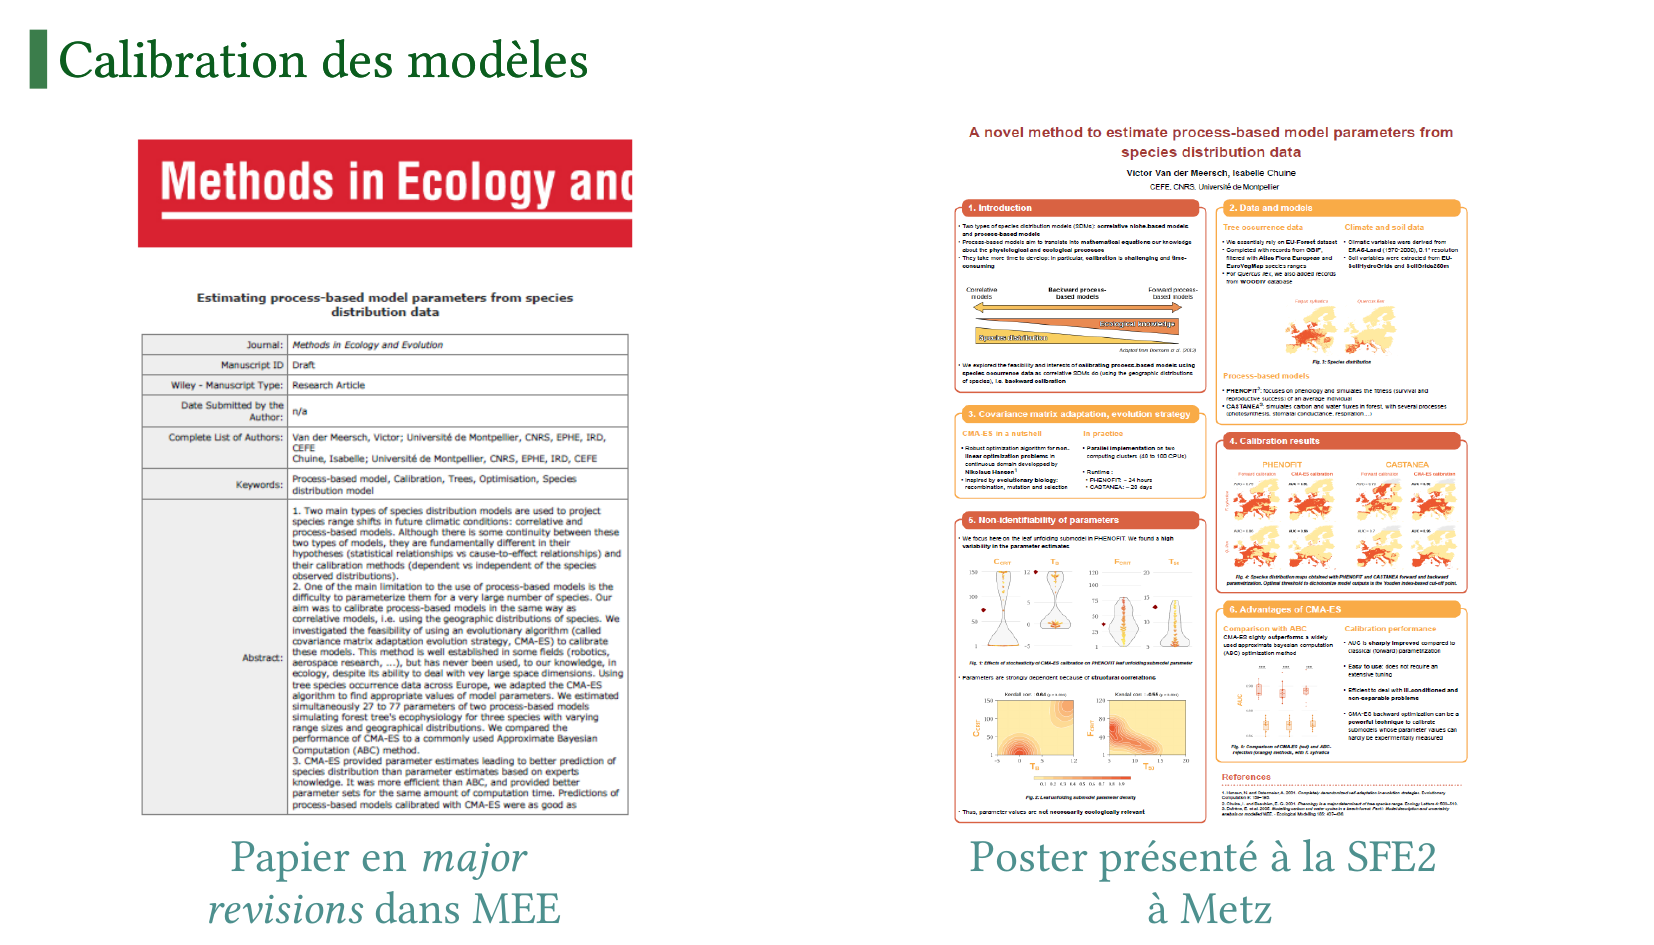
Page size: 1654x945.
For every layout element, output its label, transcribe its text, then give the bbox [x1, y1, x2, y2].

picture [944, 118, 1477, 820]
picture [118, 123, 650, 820]
text_box [29, 29, 48, 89]
text_box Calibration des modèles [59, 29, 1571, 119]
text_box Poster présenté à la SFE2 à Metz [944, 820, 1477, 945]
text_box Papier en major revisions dans MEE [118, 820, 650, 945]
